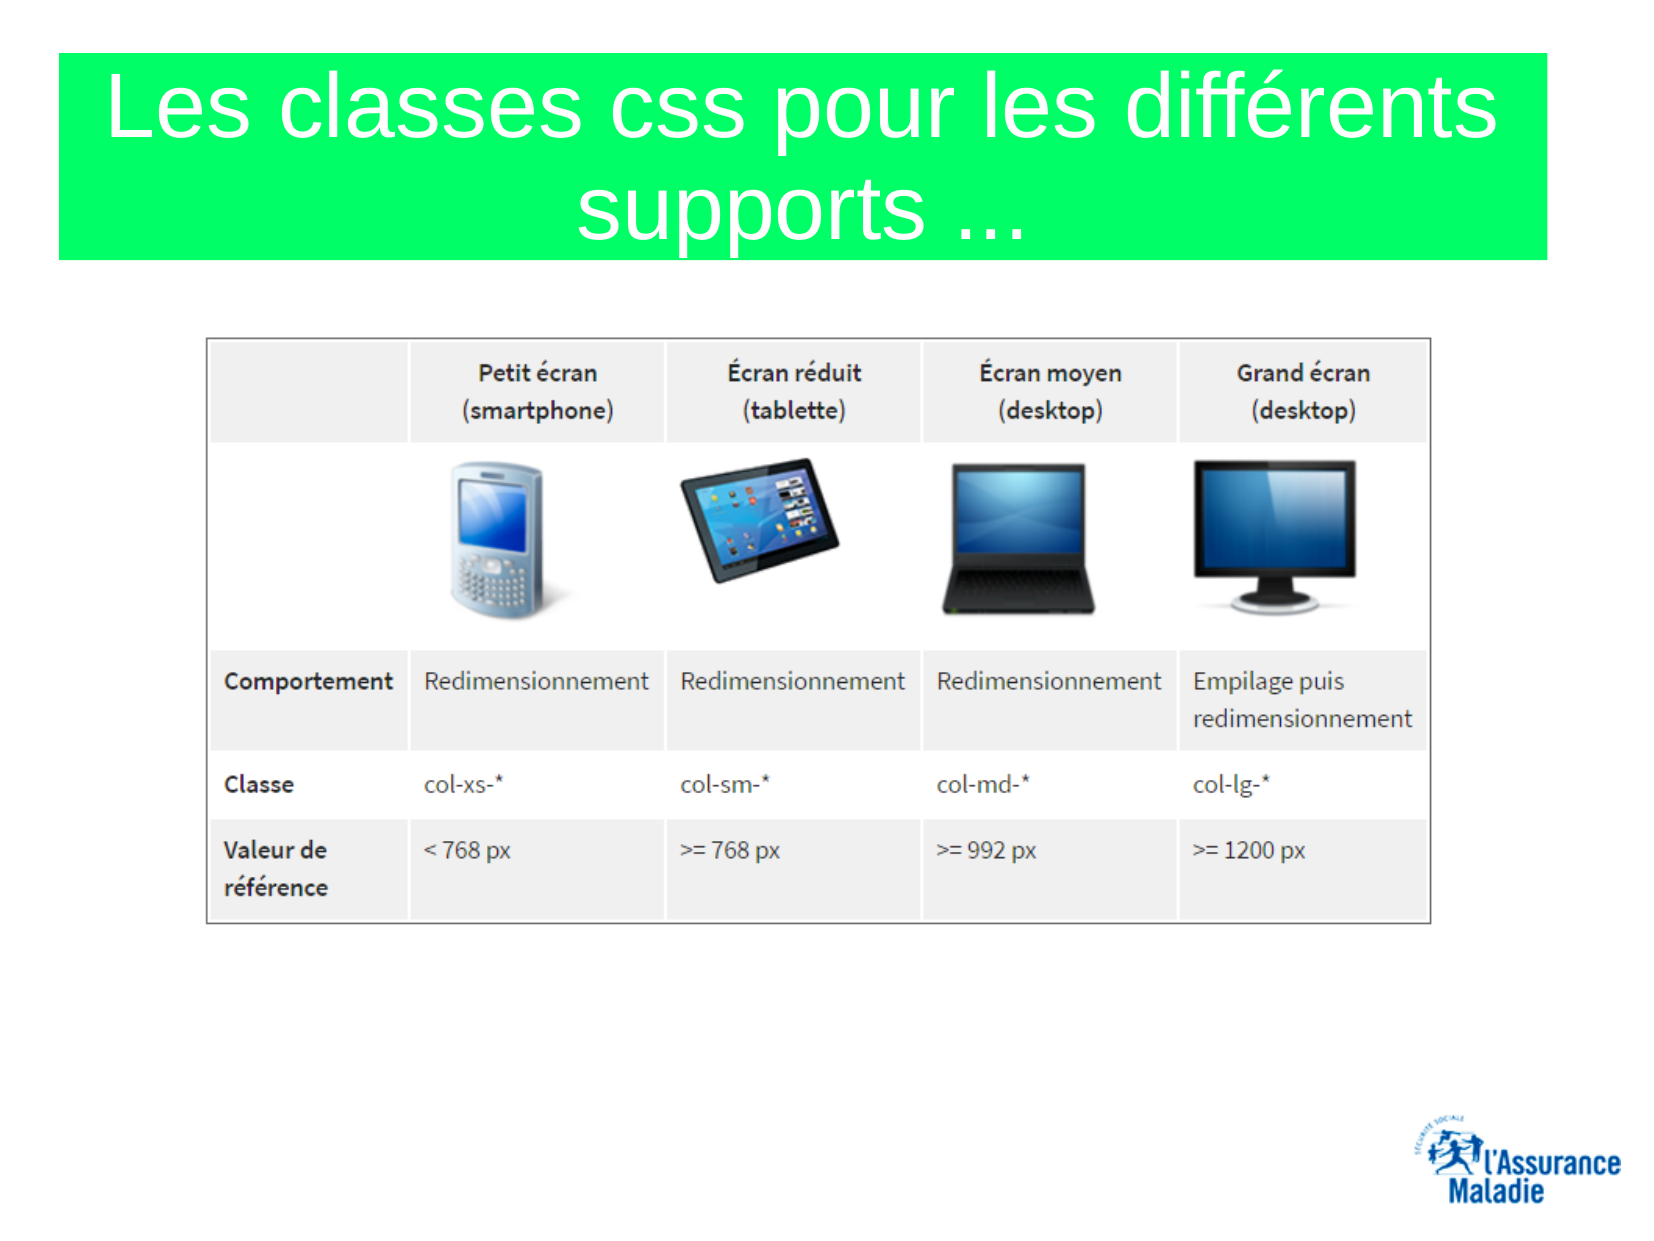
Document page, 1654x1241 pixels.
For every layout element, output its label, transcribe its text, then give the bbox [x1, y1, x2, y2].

picture [200, 330, 1441, 937]
picture [1393, 1111, 1621, 1205]
title Les classes css pour les différents supports ... [59, 53, 1548, 261]
